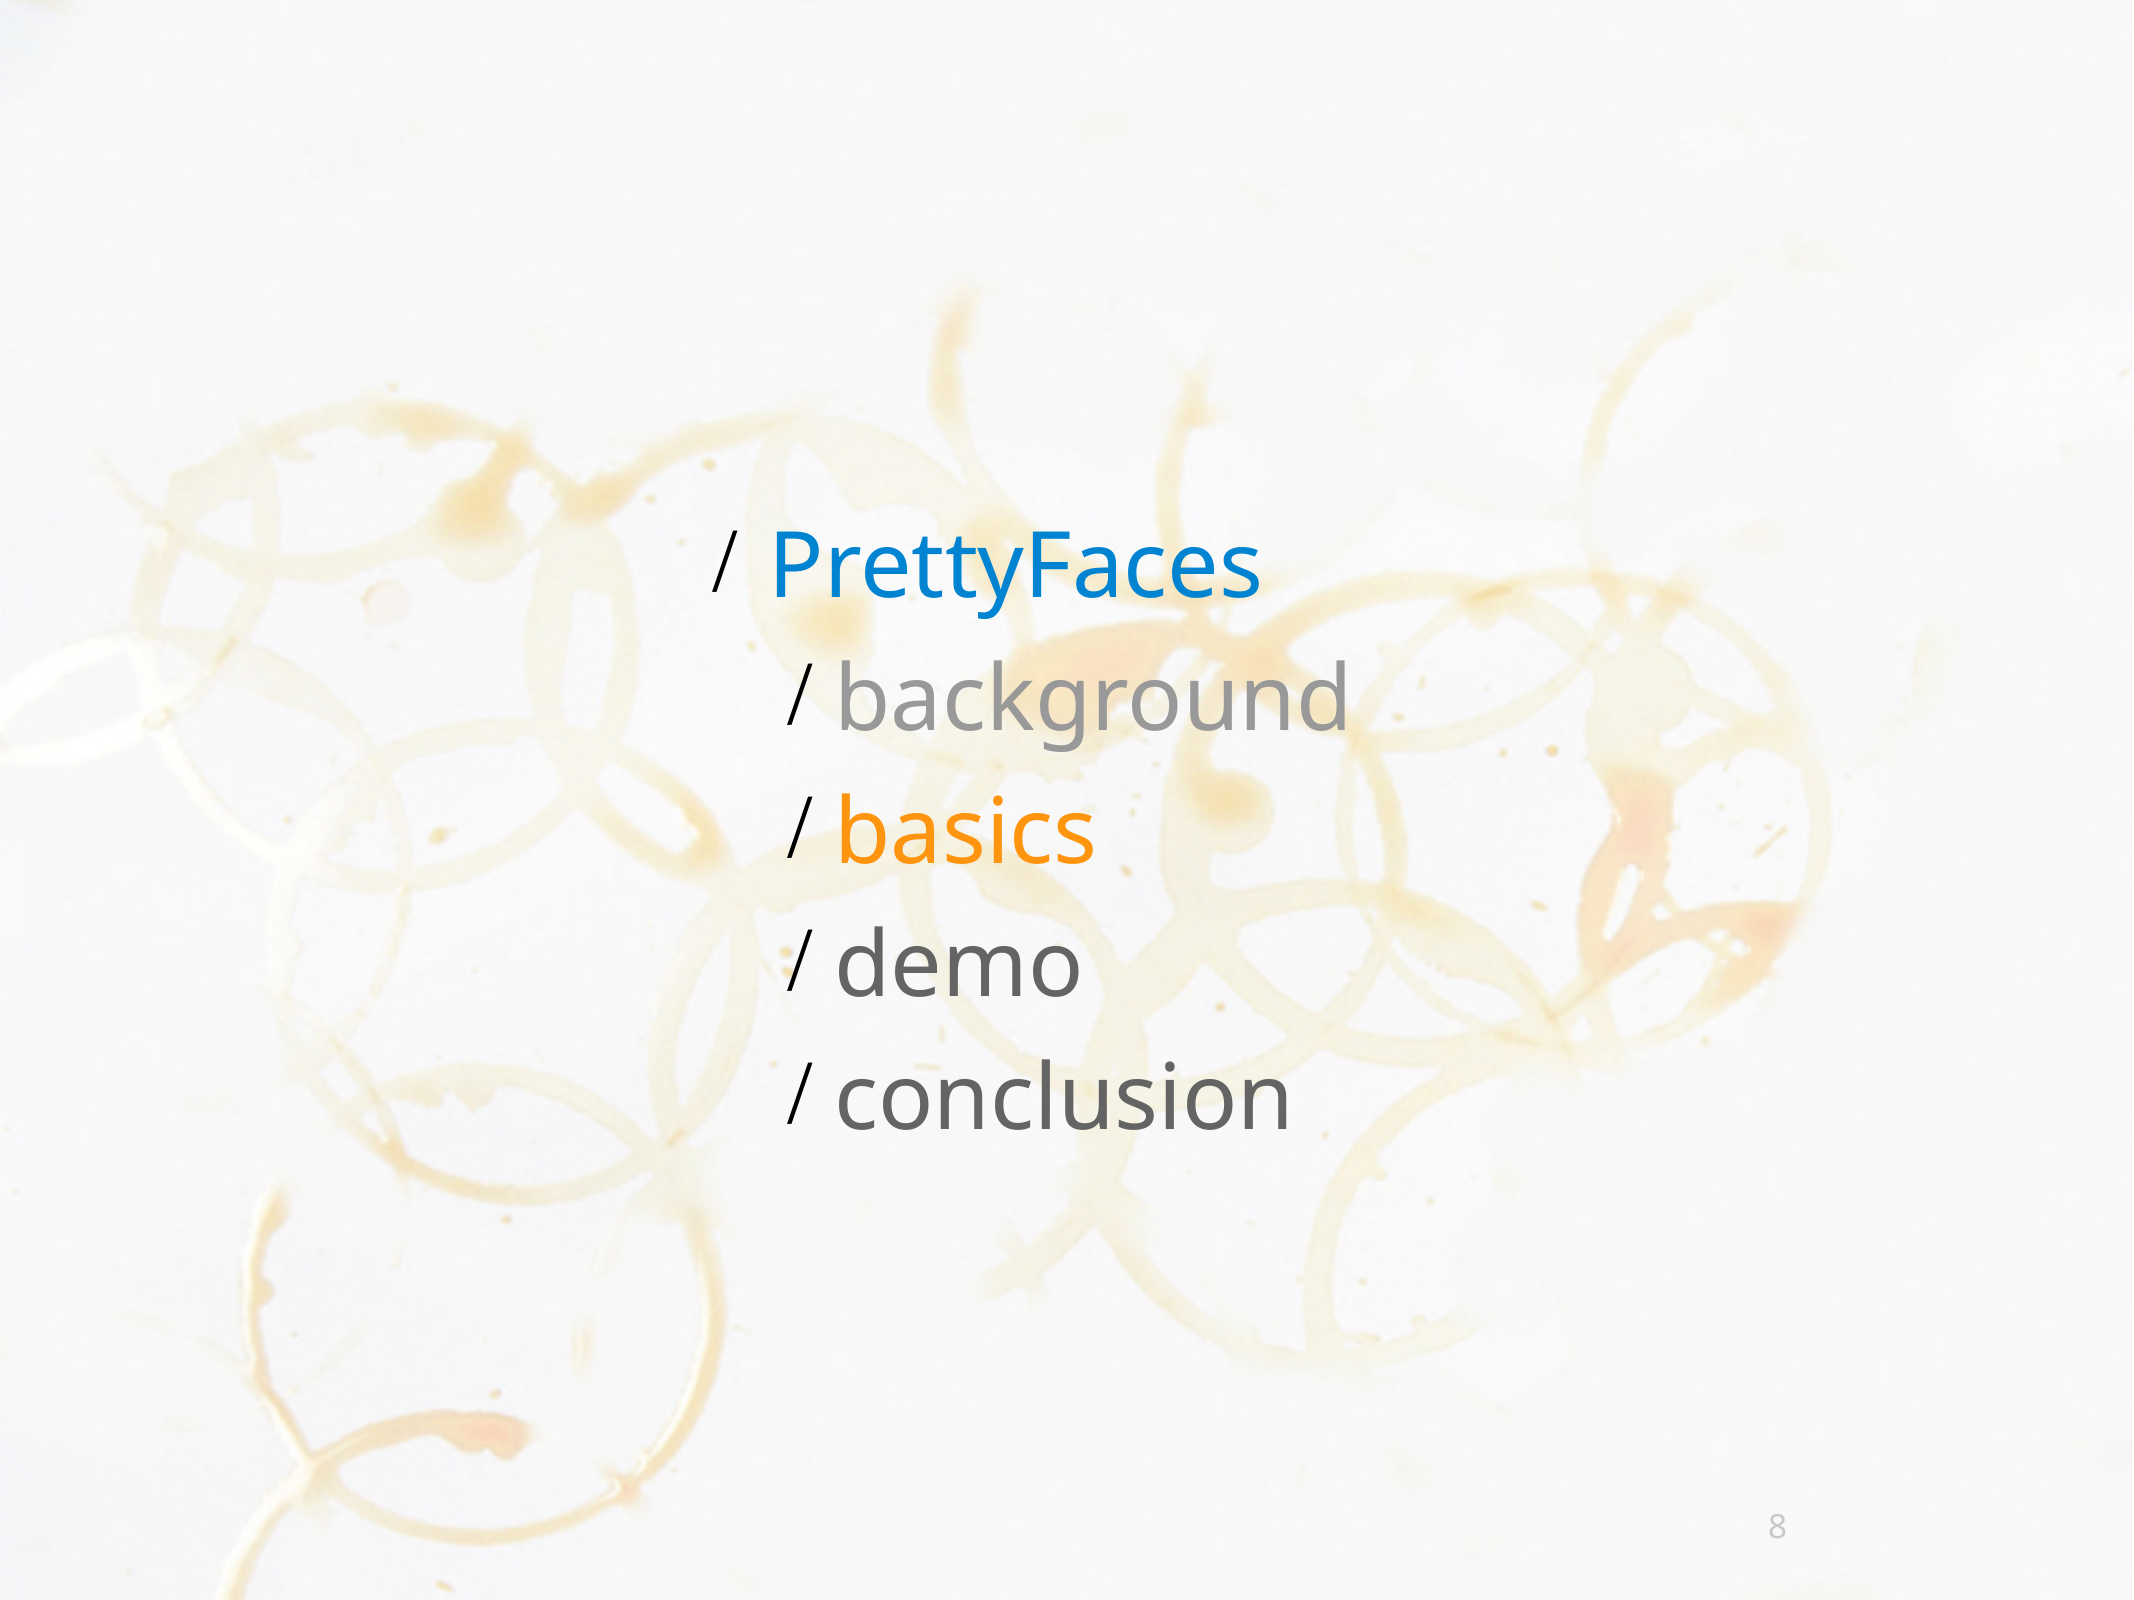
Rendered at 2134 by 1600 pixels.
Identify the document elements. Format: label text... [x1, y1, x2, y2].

text_box PrettyFaces background basics demo conclusion [712, 187, 1576, 1201]
picture [0, 0, 2134, 1600]
